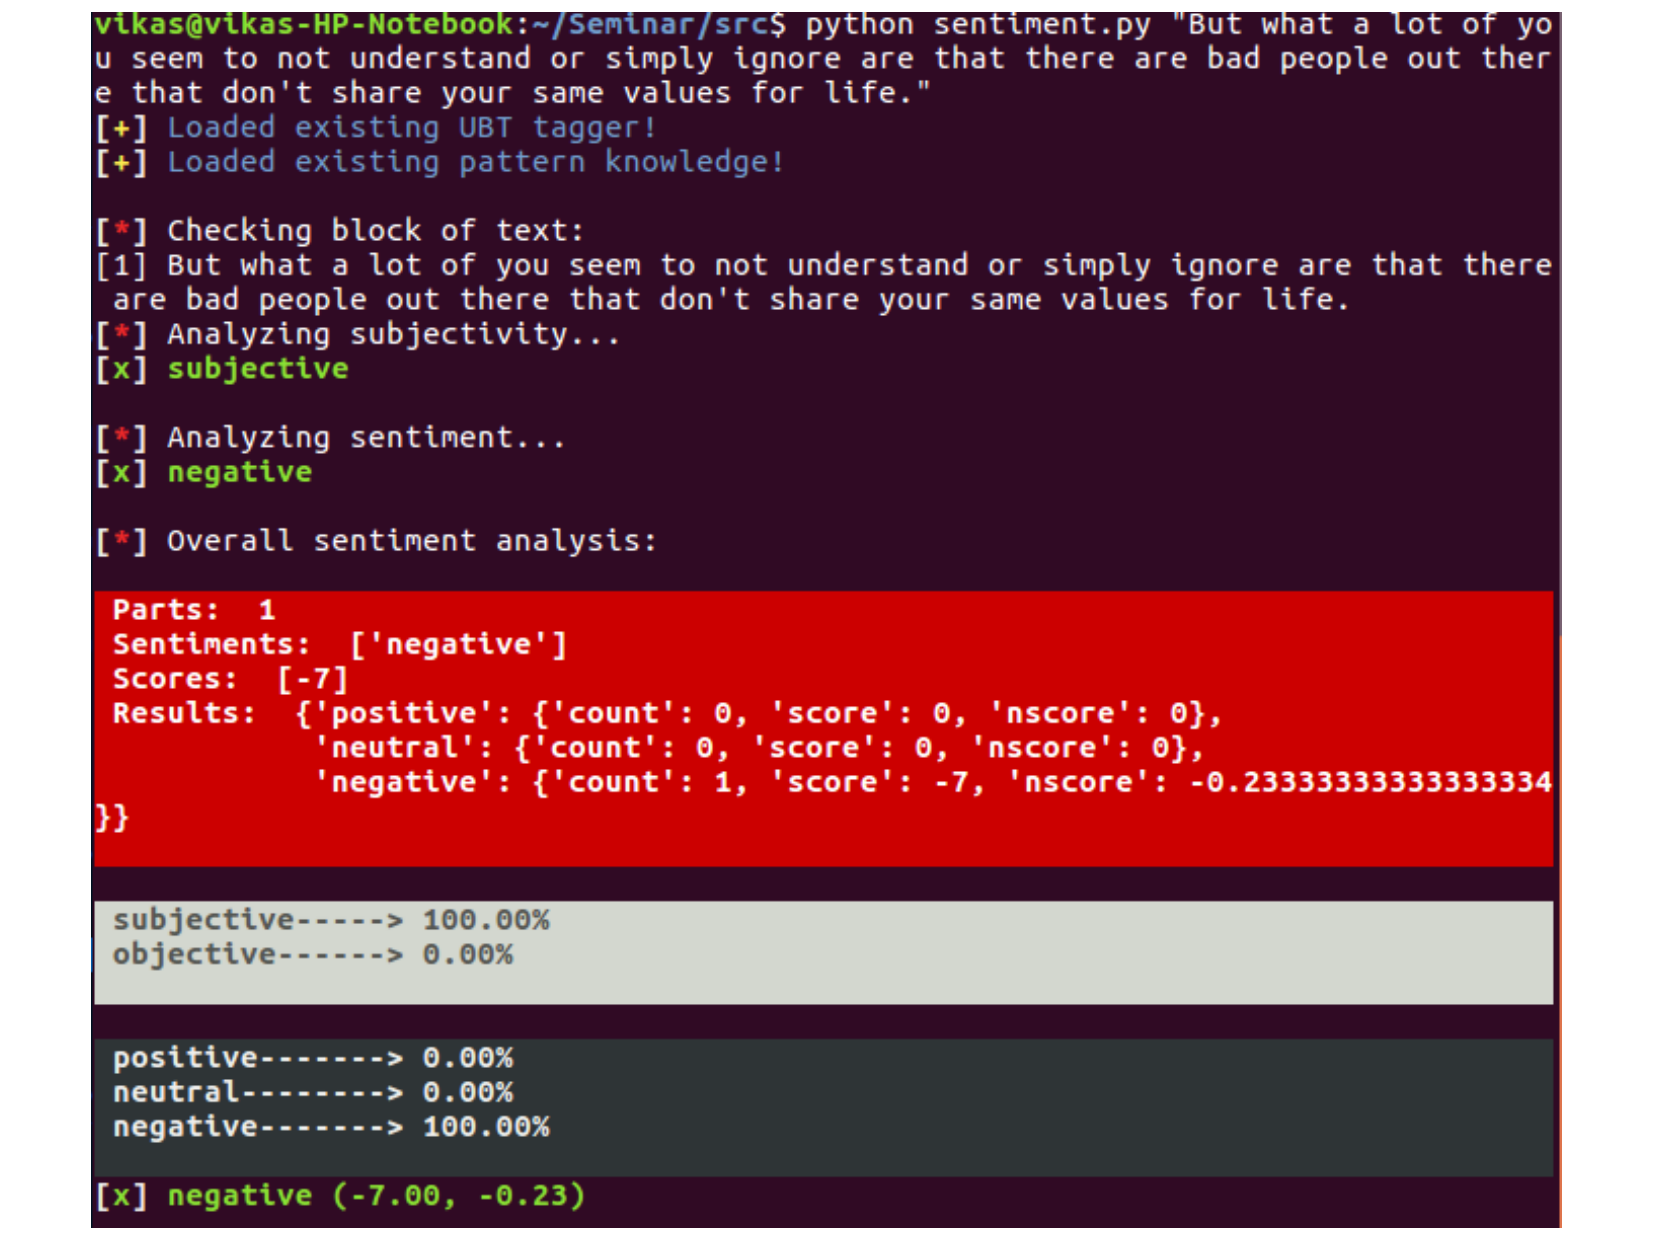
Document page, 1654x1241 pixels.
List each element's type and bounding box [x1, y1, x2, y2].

picture [91, 12, 1562, 1228]
